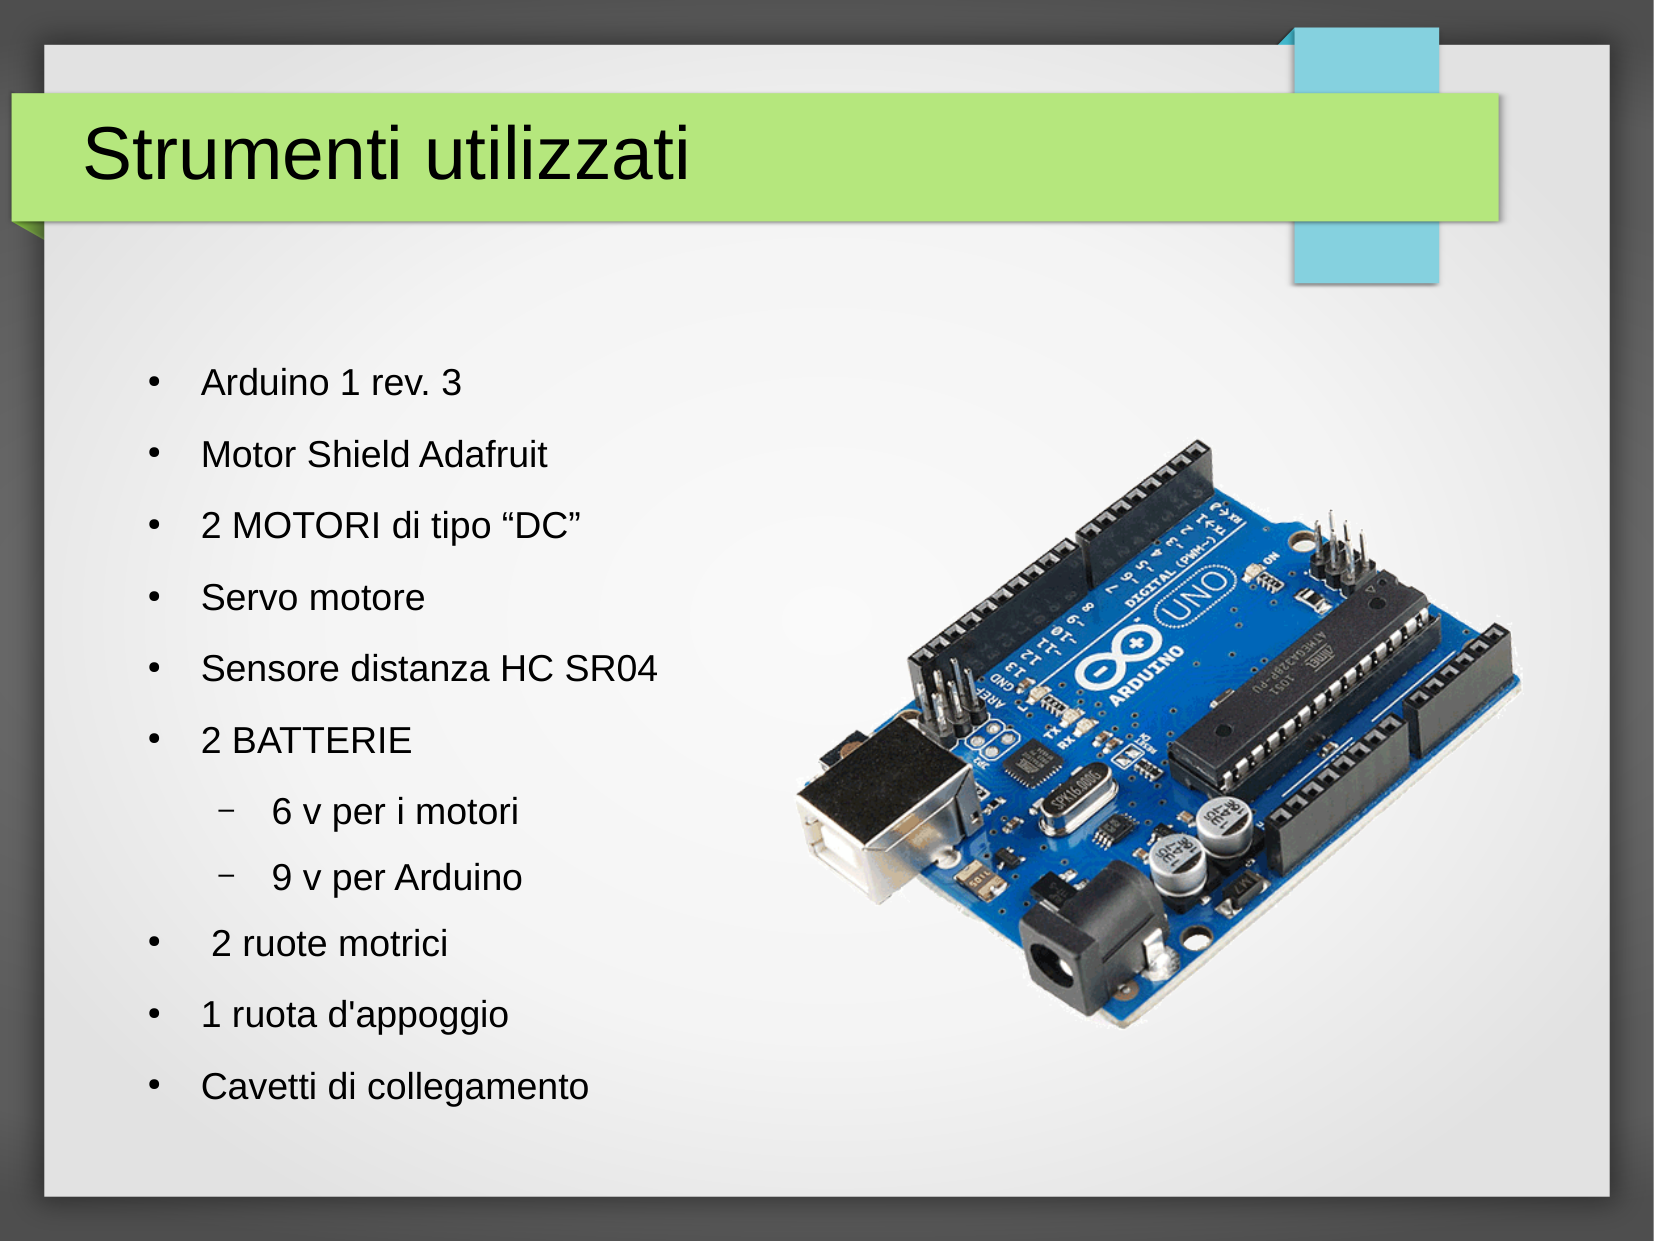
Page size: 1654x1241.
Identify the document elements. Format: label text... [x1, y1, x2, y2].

picture [0, 0, 1654, 1241]
title Strumenti utilizzati [82, 94, 1264, 213]
list Arduino 1 rev. 3 Motor Shield Adafruit 2 MOTORI di tipo “DC” Servo motore Sensore distanza HC SR04 2 BATTERIE 6 v per i motori 9 v per Arduino 2 ruote motrici 1 ruota d'appoggio Cavetti di collegamento [129, 290, 1524, 1123]
